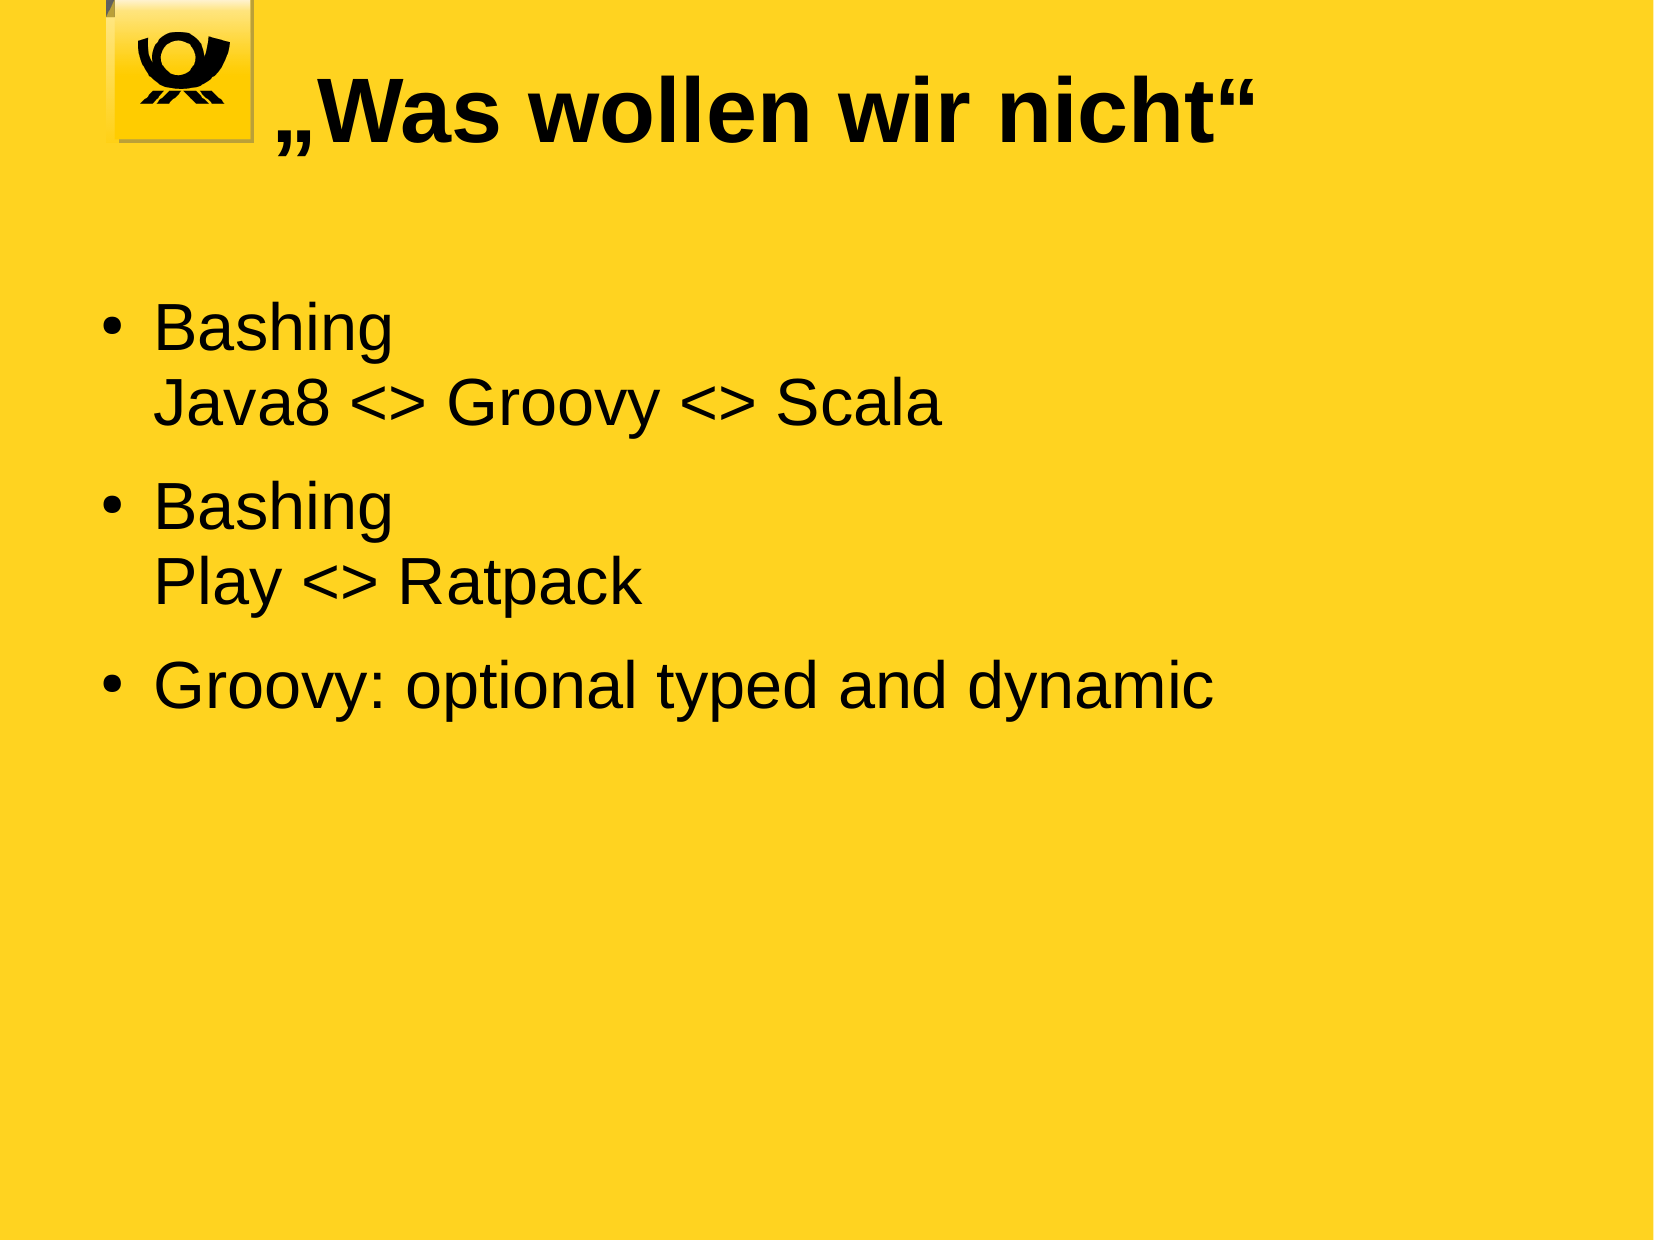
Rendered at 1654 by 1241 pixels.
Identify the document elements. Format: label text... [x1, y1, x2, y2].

picture [106, 0, 254, 143]
list Bashing Java8 <> Groovy <> Scala Bashing Play <> Ratpack Groovy: optional typed and dynamic [82, 290, 1571, 1010]
title „Was wollen wir nicht“ [271, 35, 1571, 187]
